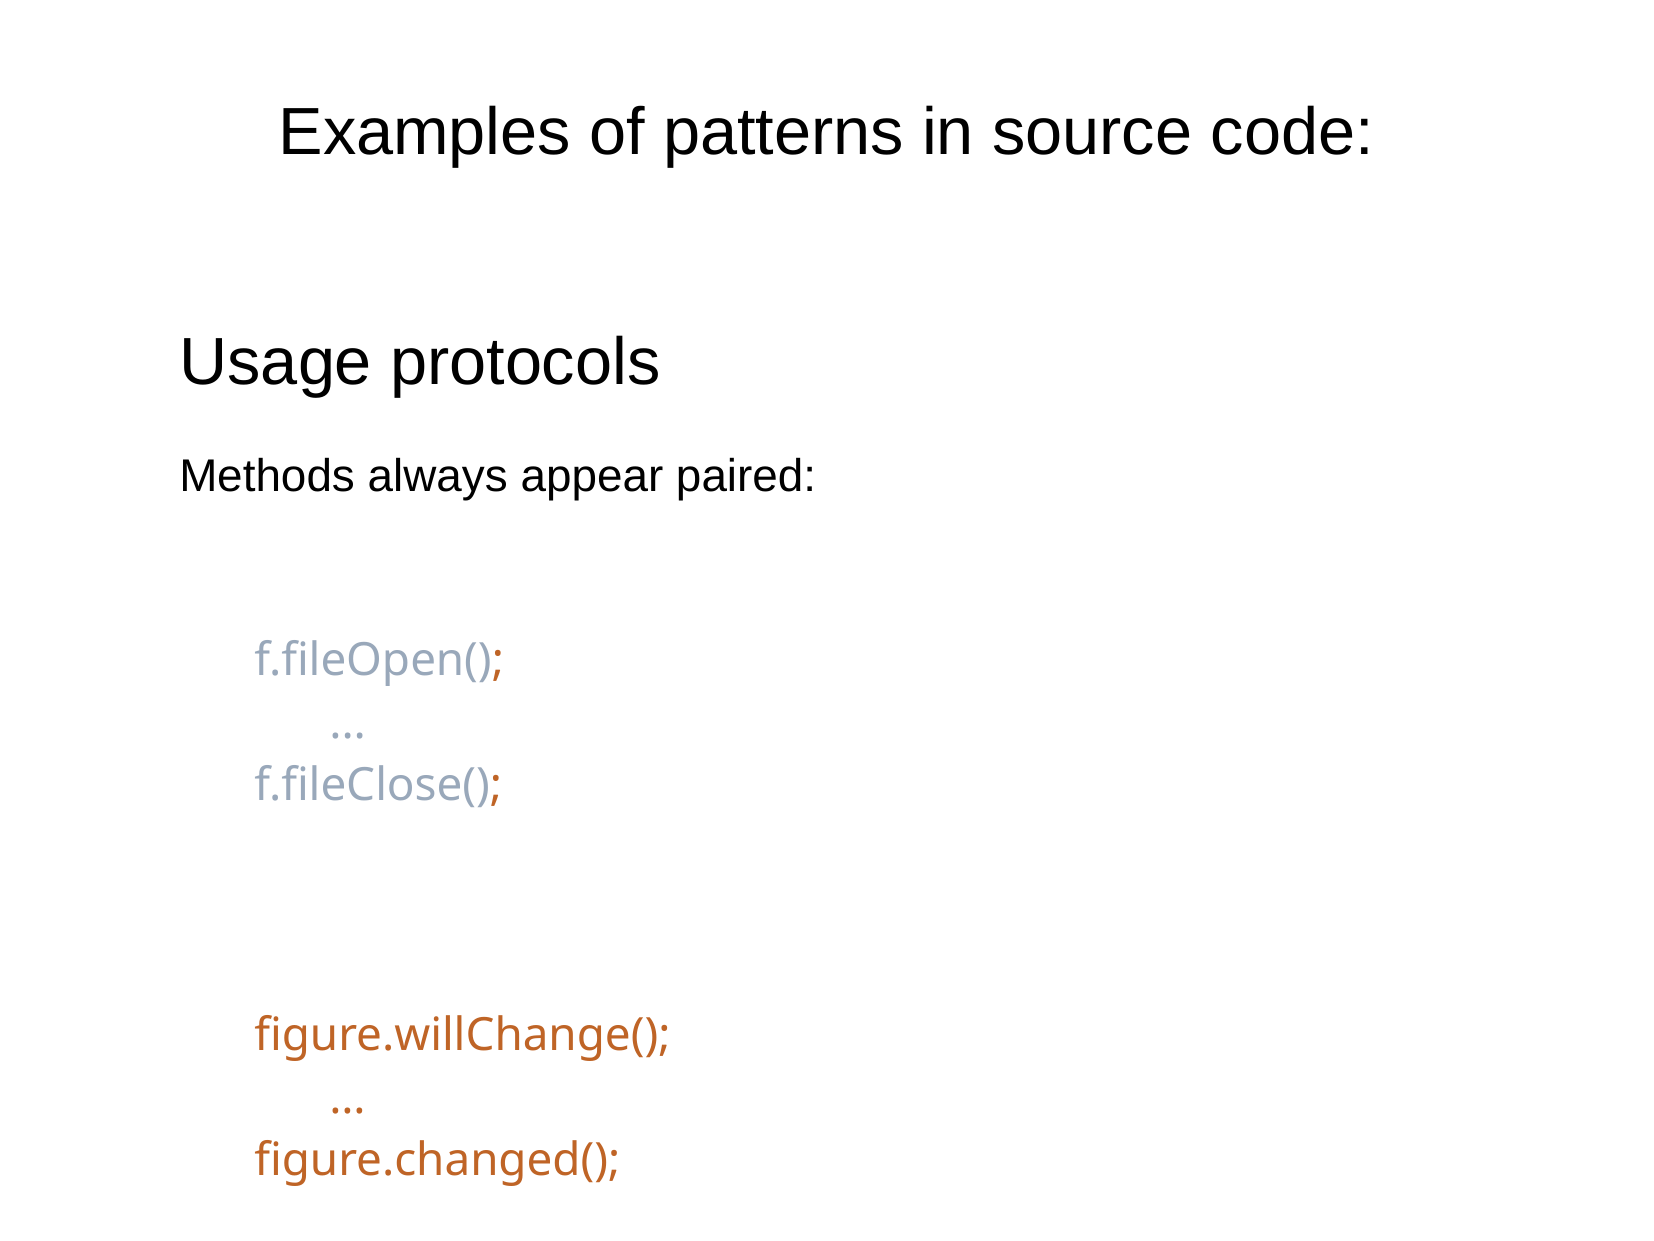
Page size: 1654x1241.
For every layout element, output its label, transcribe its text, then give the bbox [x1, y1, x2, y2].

title Examples of patterns in source code: [82, 37, 1571, 226]
text_box Usage protocols Methods always appear paired: f.fileOpen(); ... f.fileClose(); figure.willChange(); … figure.changed(); [164, 316, 1560, 1130]
